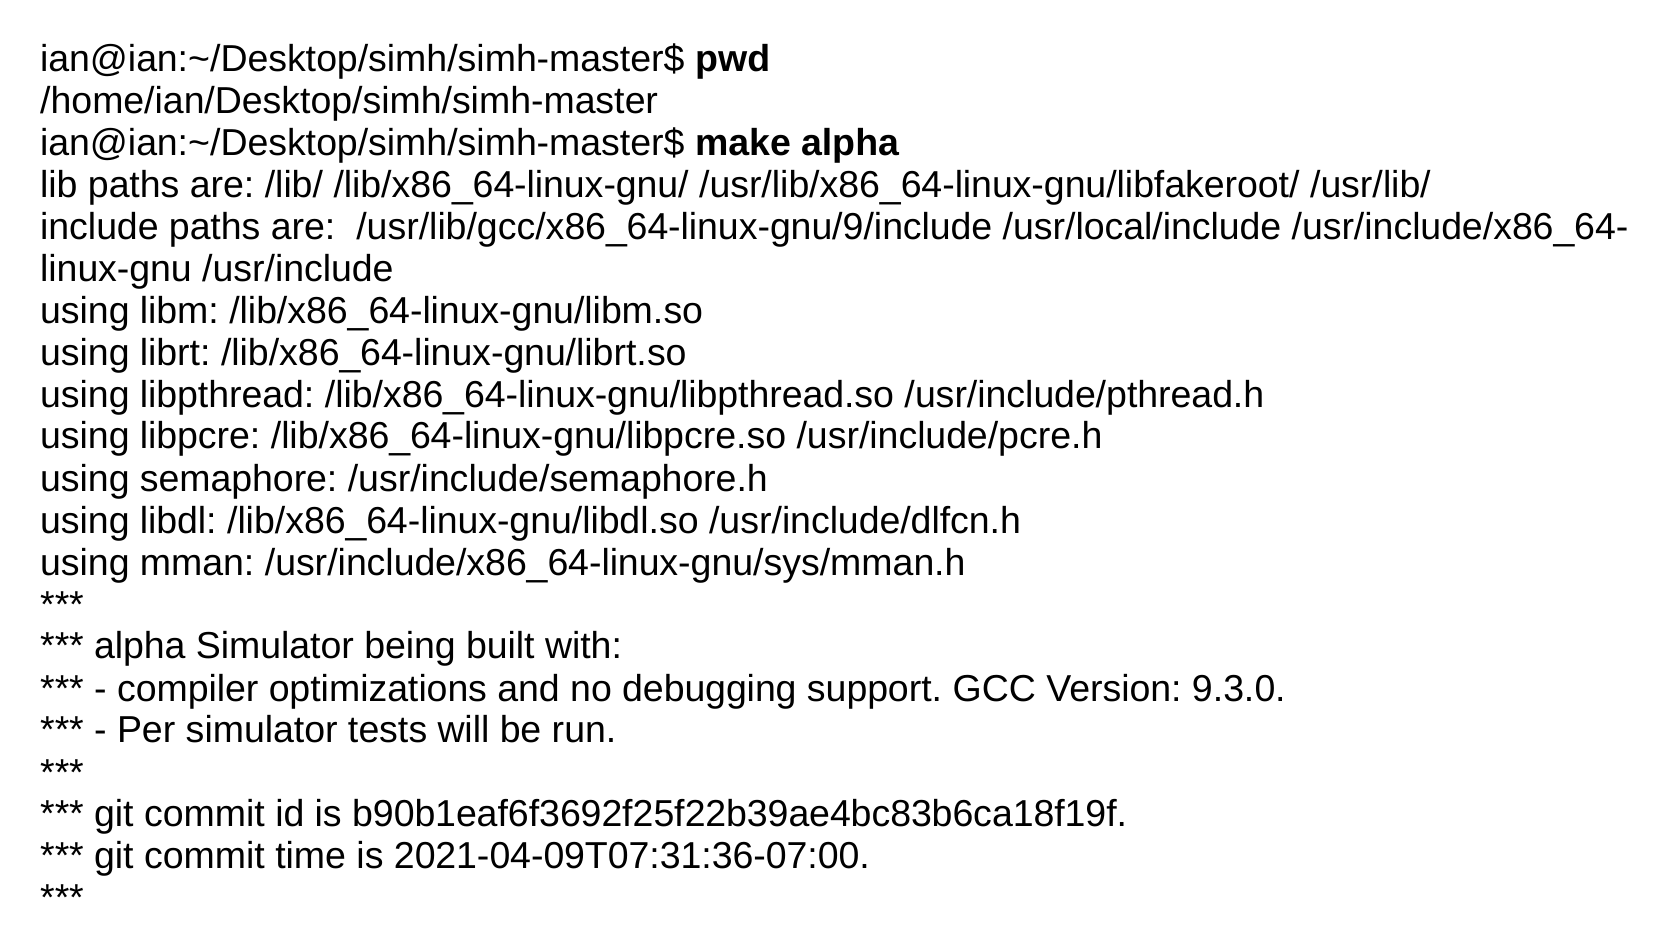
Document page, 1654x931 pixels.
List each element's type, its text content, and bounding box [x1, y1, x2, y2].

text_box ian@ian:~/Desktop/simh/simh-master$ pwd /home/ian/Desktop/simh/simh-master ian@ian:~/Desktop/simh/simh-master$ make alpha lib paths are: /lib/ /lib/x86_64-linux-gnu/ /usr/lib/x86_64-linux-gnu/libfakeroot/ /usr/lib/ include paths are: /usr/lib/gcc/x86_64-linux-gnu/9/include /usr/local/include /usr/include/x86_64-linux-gnu /usr/include using libm: /lib/x86_64-linux-gnu/libm.so using librt: /lib/x86_64-linux-gnu/librt.so using libpthread: /lib/x86_64-linux-gnu/libpthread.so /usr/include/pthread.h using libpcre: /lib/x86_64-linux-gnu/libpcre.so /usr/include/pcre.h using semaphore: /usr/include/semaphore.h using libdl: /lib/x86_64-linux-gnu/libdl.so /usr/include/dlfcn.h using mman: /usr/include/x86_64-linux-gnu/sys/mman.h *** *** alpha Simulator being built with: *** - compiler optimizations and no debugging support. GCC Version: 9.3.0. *** - Per simulator tests will be run. *** *** git commit id is b90b1eaf6f3692f25f22b39ae4bc83b6ca18f19f. *** git commit time is 2021-04-09T07:31:36-07:00. *** [25, 29, 1654, 931]
